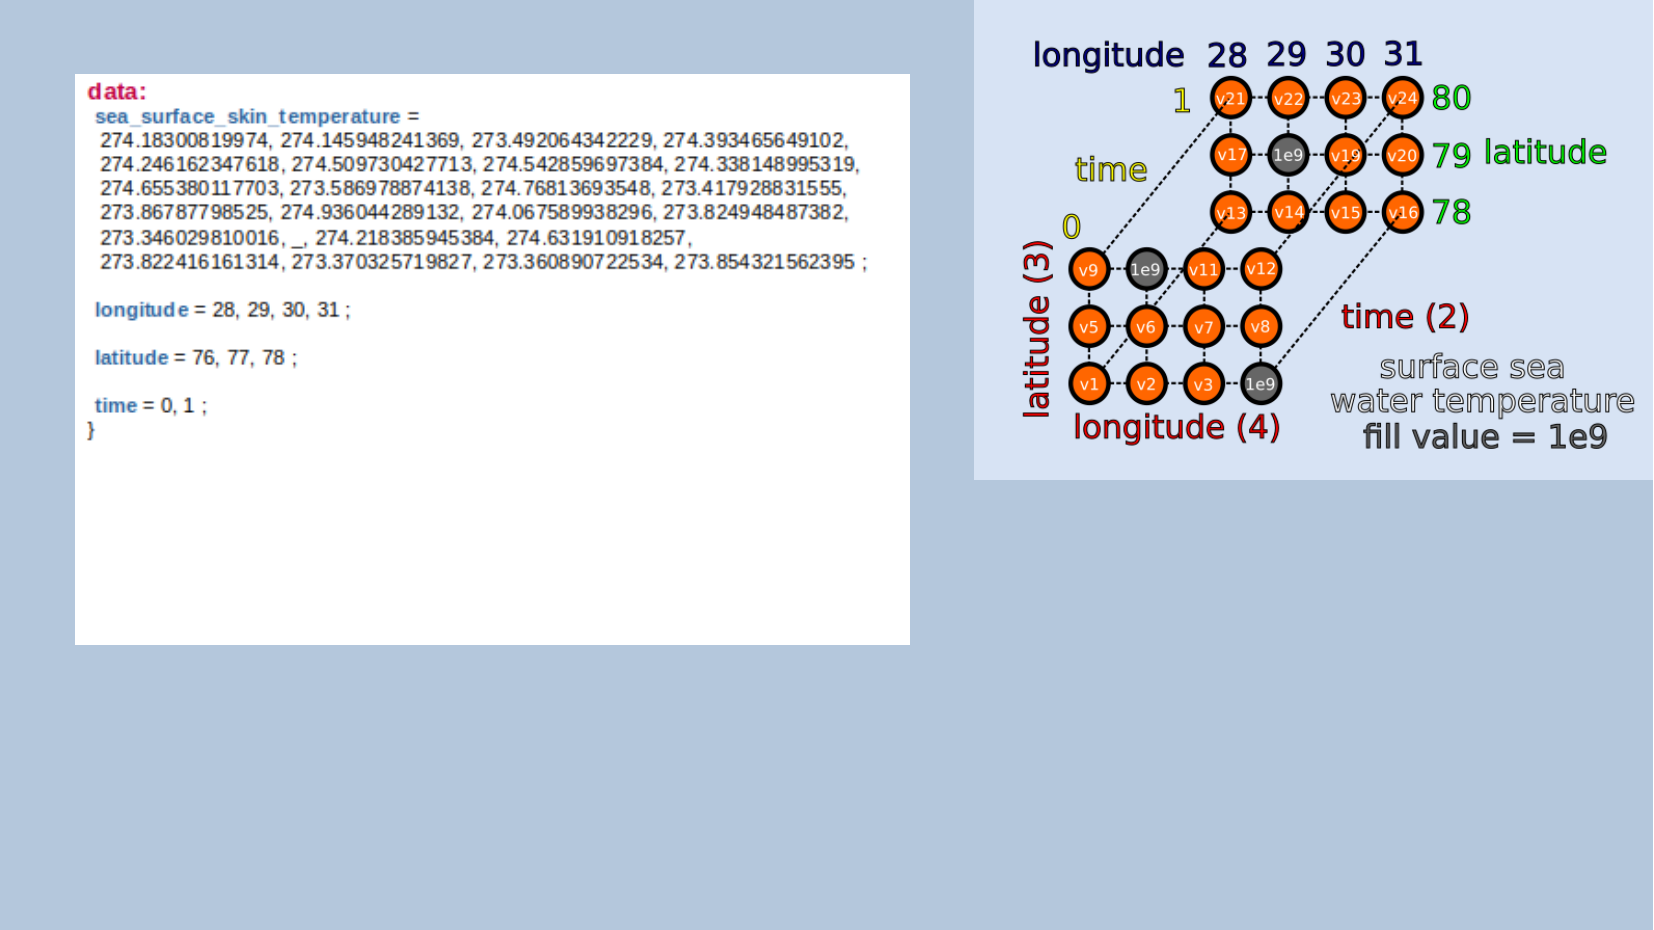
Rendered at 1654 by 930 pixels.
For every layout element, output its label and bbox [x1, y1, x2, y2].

picture [75, 74, 910, 646]
picture [974, 0, 1653, 480]
